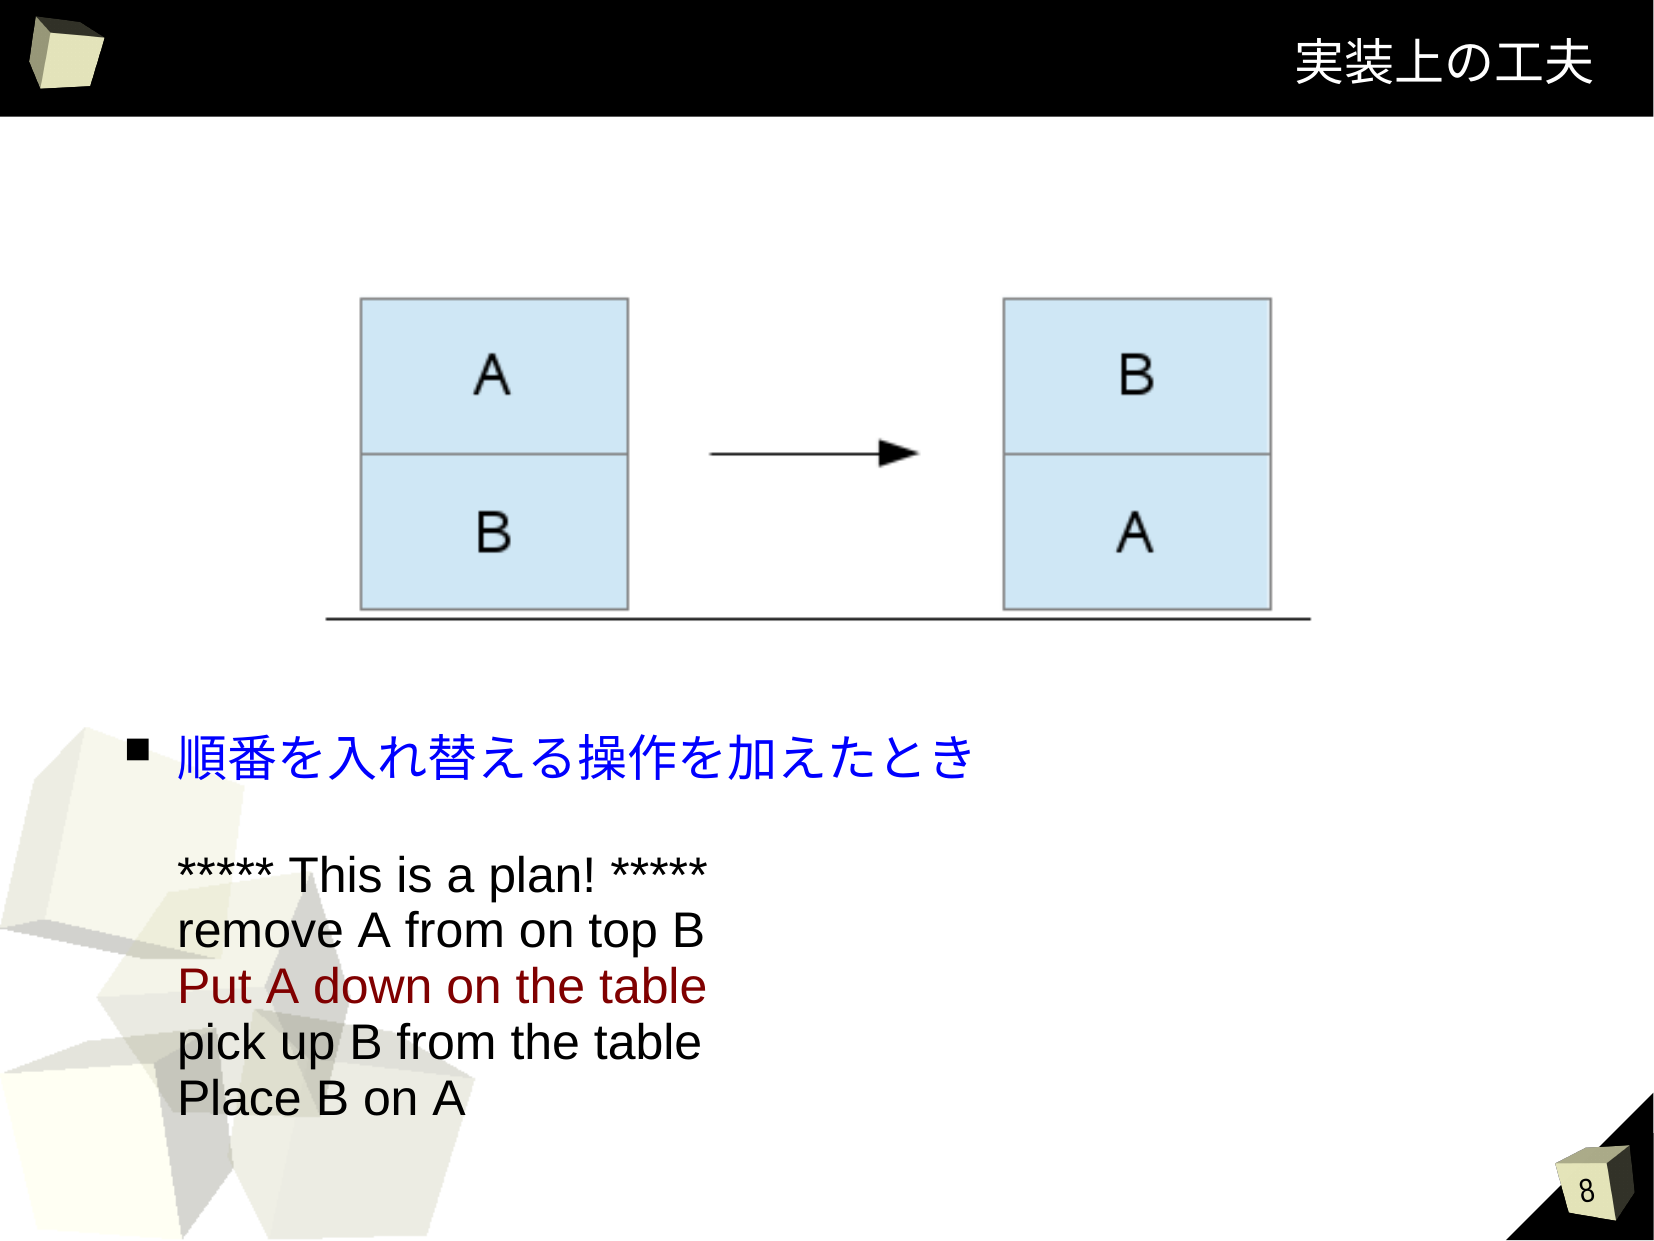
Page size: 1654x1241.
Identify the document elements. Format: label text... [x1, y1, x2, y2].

picture [295, 177, 1360, 672]
title 実装上の工夫 [118, 0, 1595, 119]
picture [0, 726, 477, 1241]
list 順番を入れ替える操作を加えたとき ***** This is a plan! ***** remove A from on top B Put A down on the table pick up B from the table Place B on A [106, 718, 1571, 1214]
